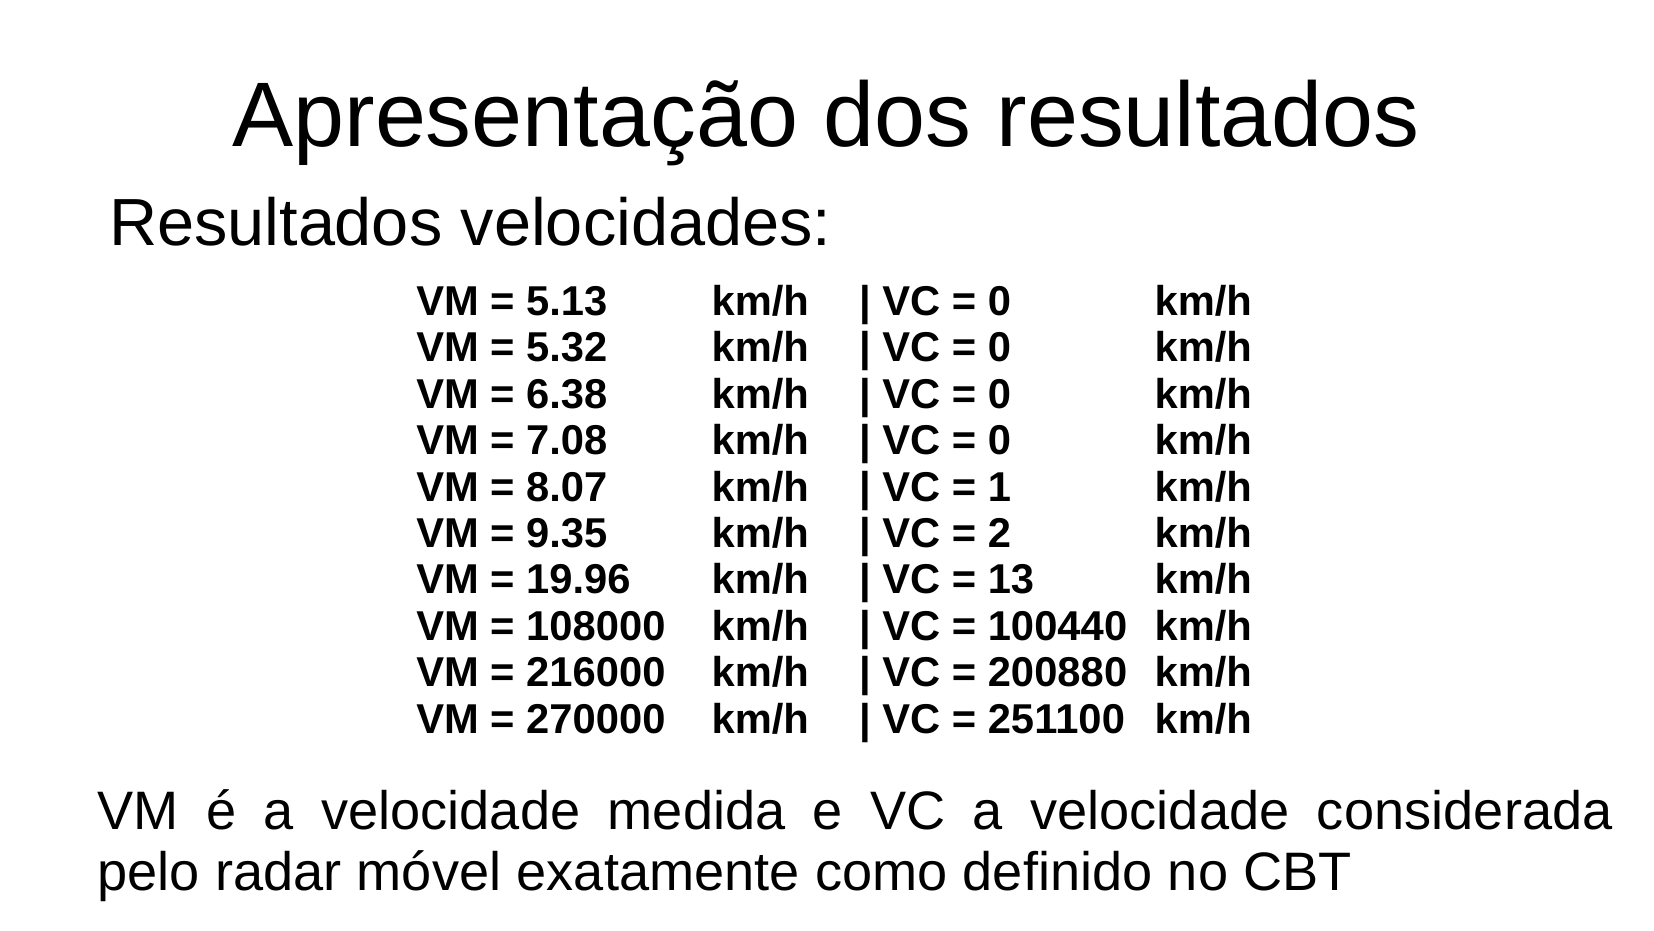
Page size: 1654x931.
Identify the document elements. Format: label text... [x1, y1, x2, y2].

title Apresentação dos resultados [82, 12, 1571, 218]
text_box Resultados velocidades: [94, 177, 1642, 267]
text_box VM é a velocidade medida e VC a velocidade considerada pelo radar móvel exatamente como definido no CBT [82, 773, 1630, 910]
text_box VM = 5.13 km/h | VC = 0 km/h VM = 5.32 km/h | VC = 0 km/h VM = 6.38 km/h | VC = 0 km/h VM = 7.08 km/h | VC = 0 km/h VM = 8.07 km/h | VC = 1 km/h VM = 9.35 km/h | VC = 2 km/h VM = 19.96 km/h | VC = 13 km/h VM = 108000 km/h | VC = 100440 km/h VM = 216000 km/h | VC = 200880 km/h VM = 270000 km/h | VC = 251100 km/h [401, 270, 1276, 773]
